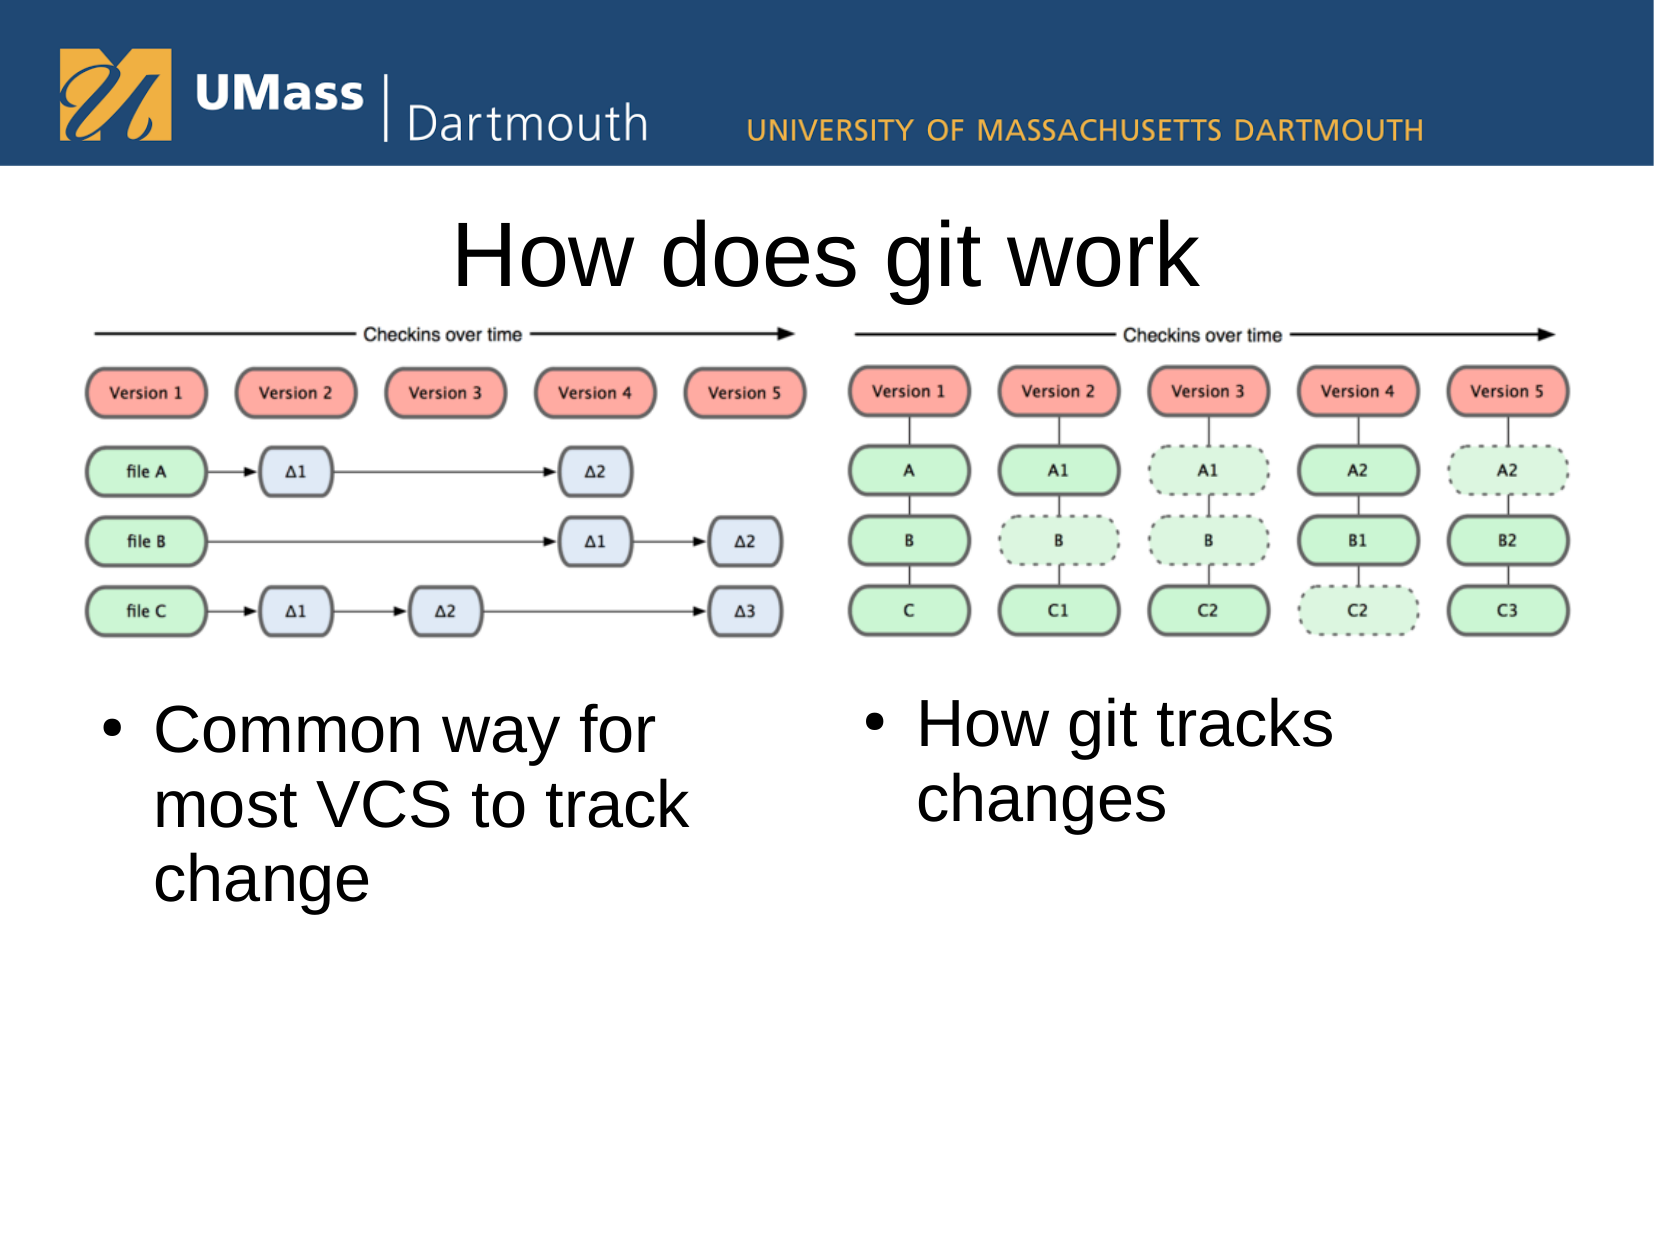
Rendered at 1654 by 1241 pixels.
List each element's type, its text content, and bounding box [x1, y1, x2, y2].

list Common way for most VCS to track change [82, 691, 809, 1035]
picture [82, 315, 809, 640]
picture [0, 0, 1654, 166]
list How git tracks changes [845, 685, 1572, 1029]
picture [845, 315, 1572, 639]
title How does git work [82, 180, 1571, 331]
